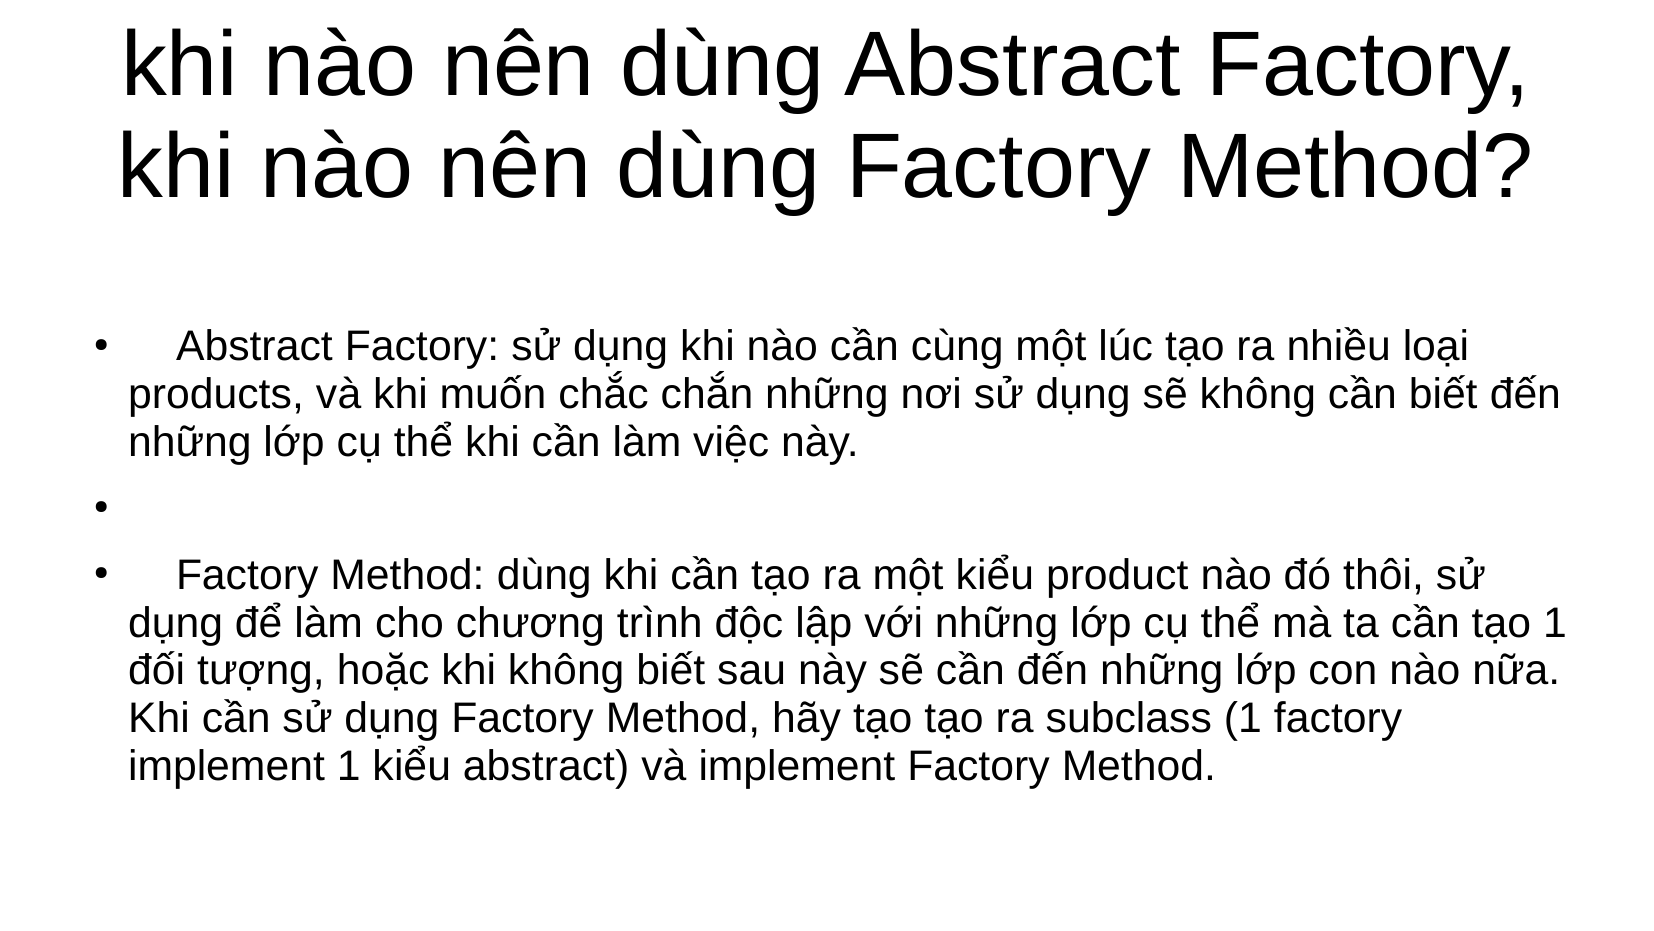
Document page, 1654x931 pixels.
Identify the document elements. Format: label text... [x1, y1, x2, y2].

list Abstract Factory: sử dụng khi nào cần cùng một lúc tạo ra nhiều loại products, và khi muốn chắc chắn những nơi sử dụng sẽ không cần biết đến những lớp cụ thể khi cần làm việc này. Factory Method: dùng khi cần tạo ra một kiểu product nào đó thôi, sử dụng để làm cho chương trình độc lập với những lớp cụ thể mà ta cần tạo 1 đối tượng, hoặc khi không biết sau này sẽ cần đến những lớp con nào nữa. Khi cần sử dụng Factory Method, hãy tạo tạo ra subclass (1 factory implement 1 kiểu abstract) và implement Factory Method. [82, 255, 1571, 795]
title khi nào nên dùng Abstract Factory, khi nào nên dùng Factory Method? [82, 12, 1571, 218]
